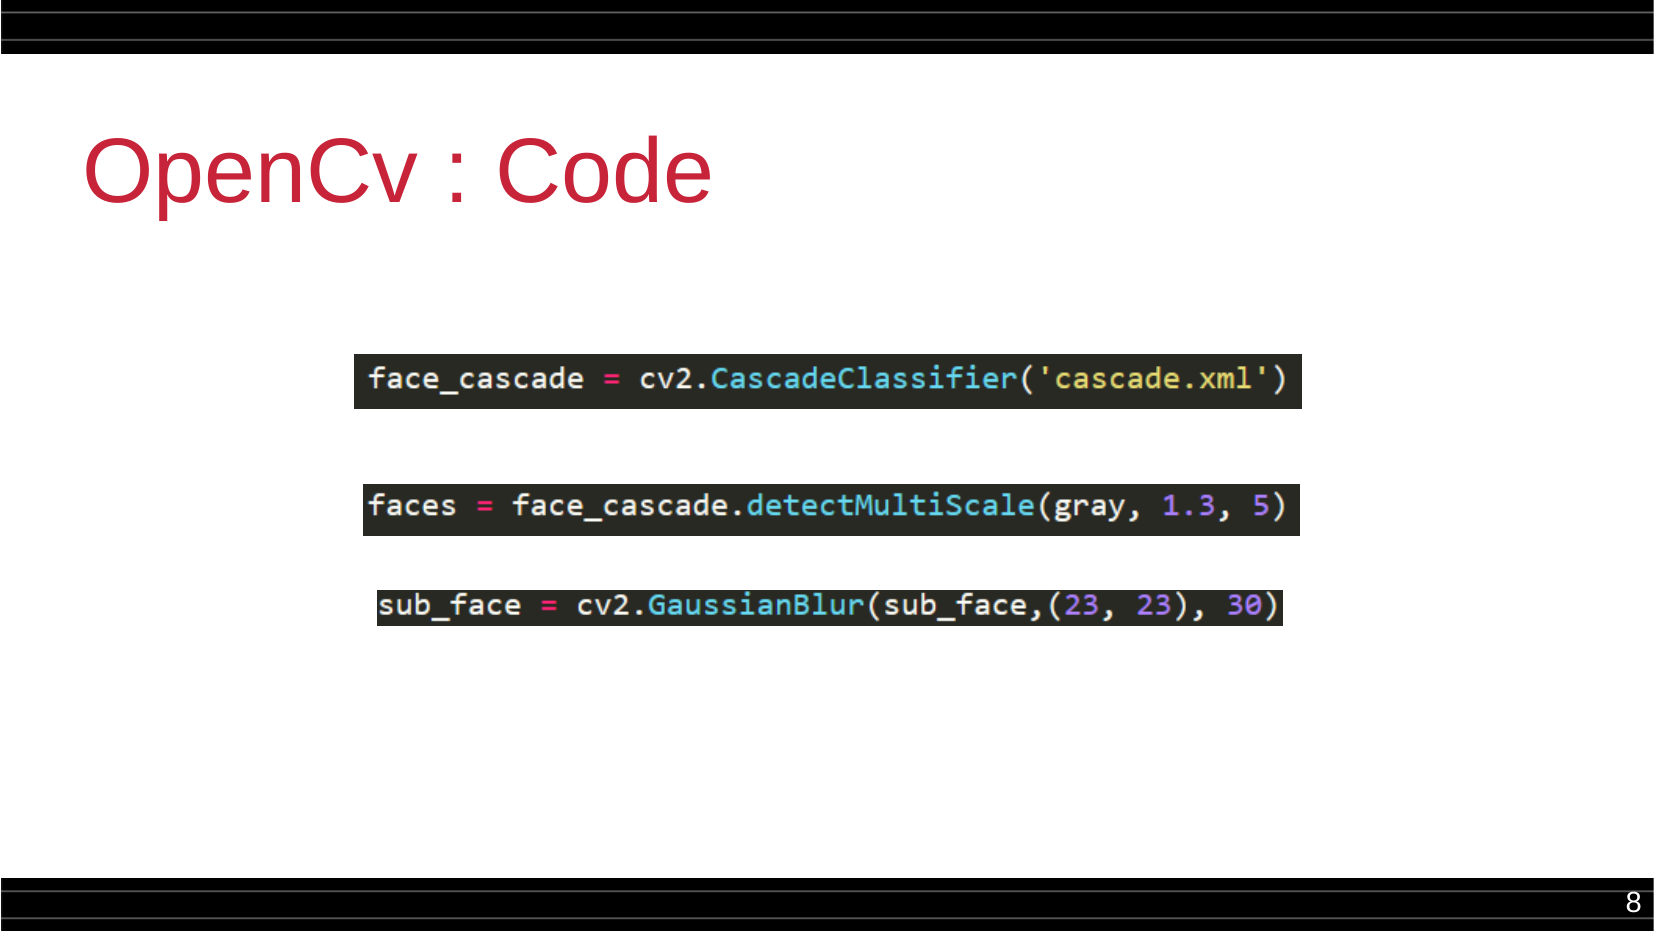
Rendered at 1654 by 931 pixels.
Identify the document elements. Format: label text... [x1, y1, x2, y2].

picture [363, 484, 1300, 536]
picture [377, 590, 1283, 626]
title OpenCv : Code [82, 92, 1571, 249]
picture [1, 878, 1654, 931]
picture [1, 0, 1654, 54]
picture [354, 354, 1302, 409]
